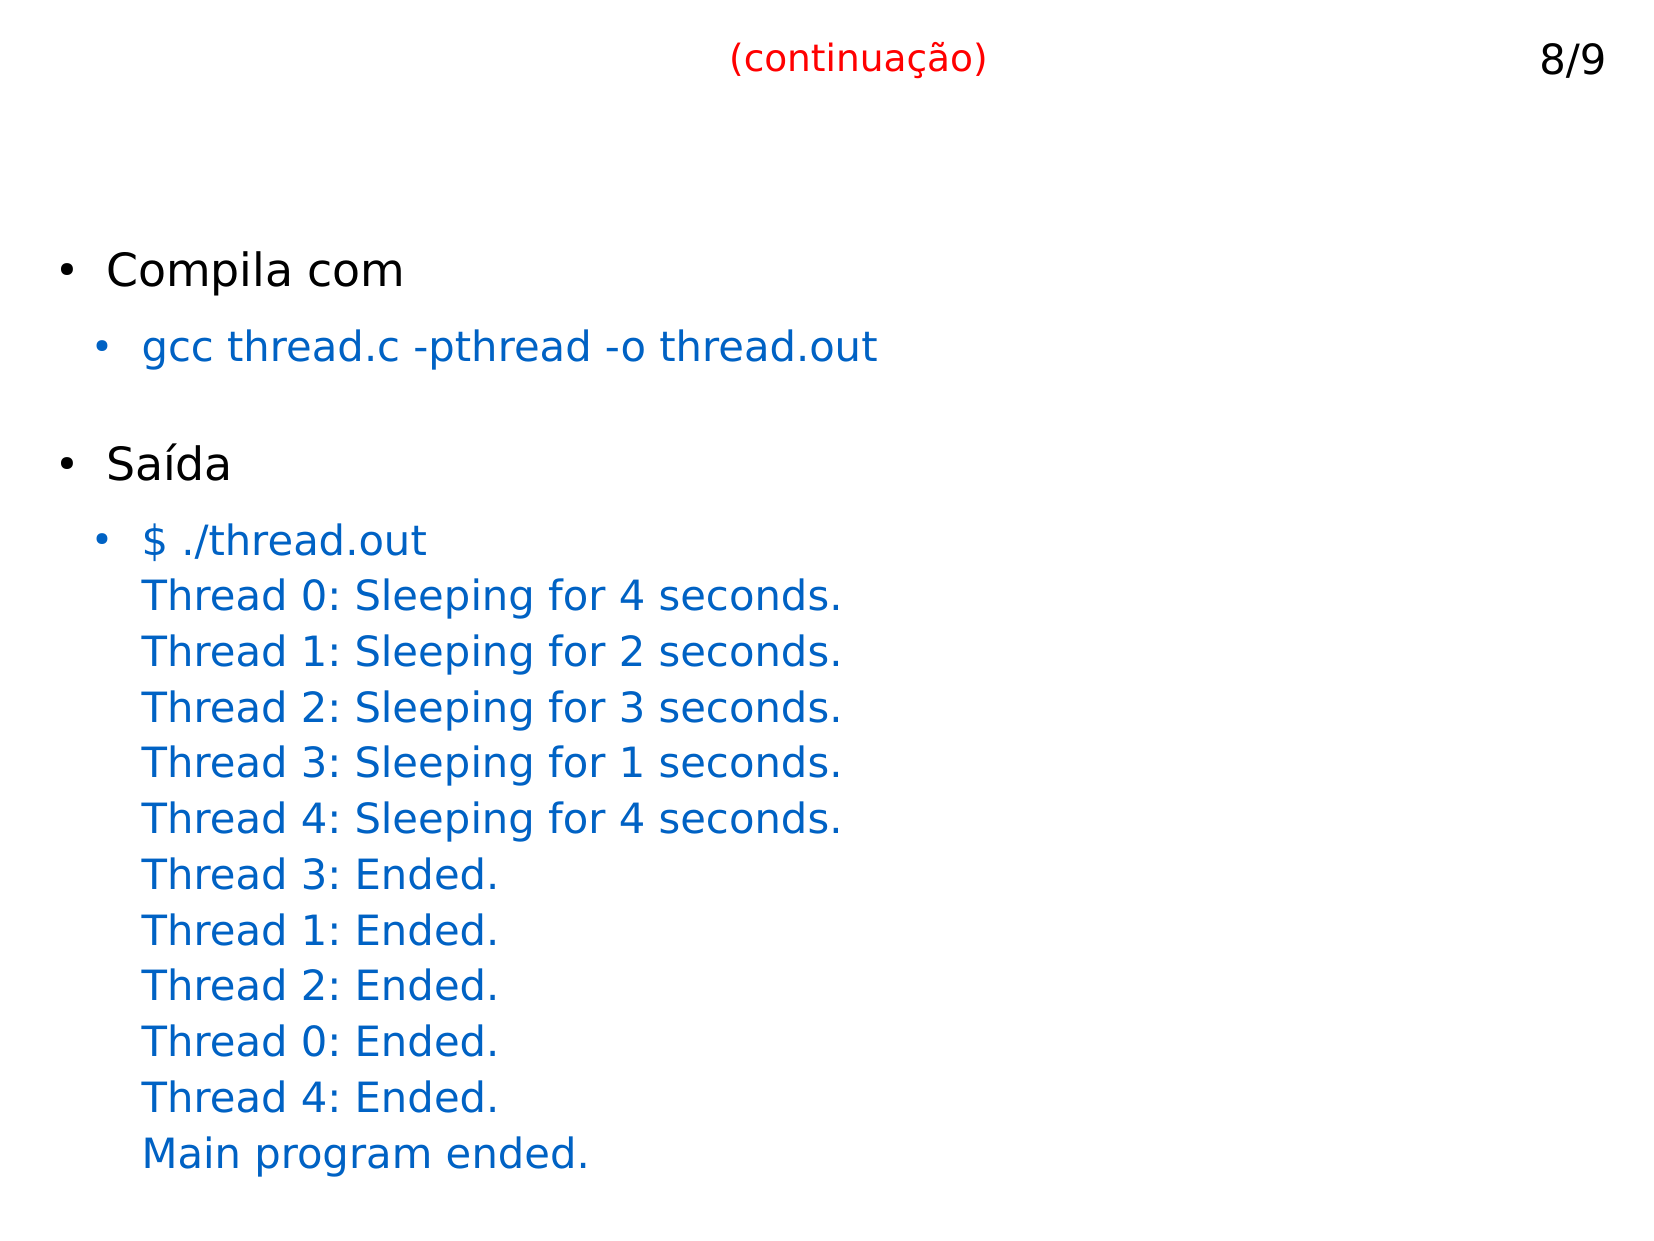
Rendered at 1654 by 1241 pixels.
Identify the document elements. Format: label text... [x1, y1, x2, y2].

text_box (continuação) [714, 29, 1003, 88]
list Compila com gcc thread.c -pthread -o thread.out Saída $ ./thread.out Thread 0: Sleeping for 4 seconds. Thread 1: Sleeping for 2 seconds. Thread 2: Sleeping for 3 seconds. Thread 3: Sleeping for 1 seconds. Thread 4: Sleeping for 4 seconds. Thread 3: Ended. Thread 1: Ended. Thread 2: Ended. Thread 0: Ended. Thread 4: Ended. Main program ended. [59, 236, 1595, 1211]
